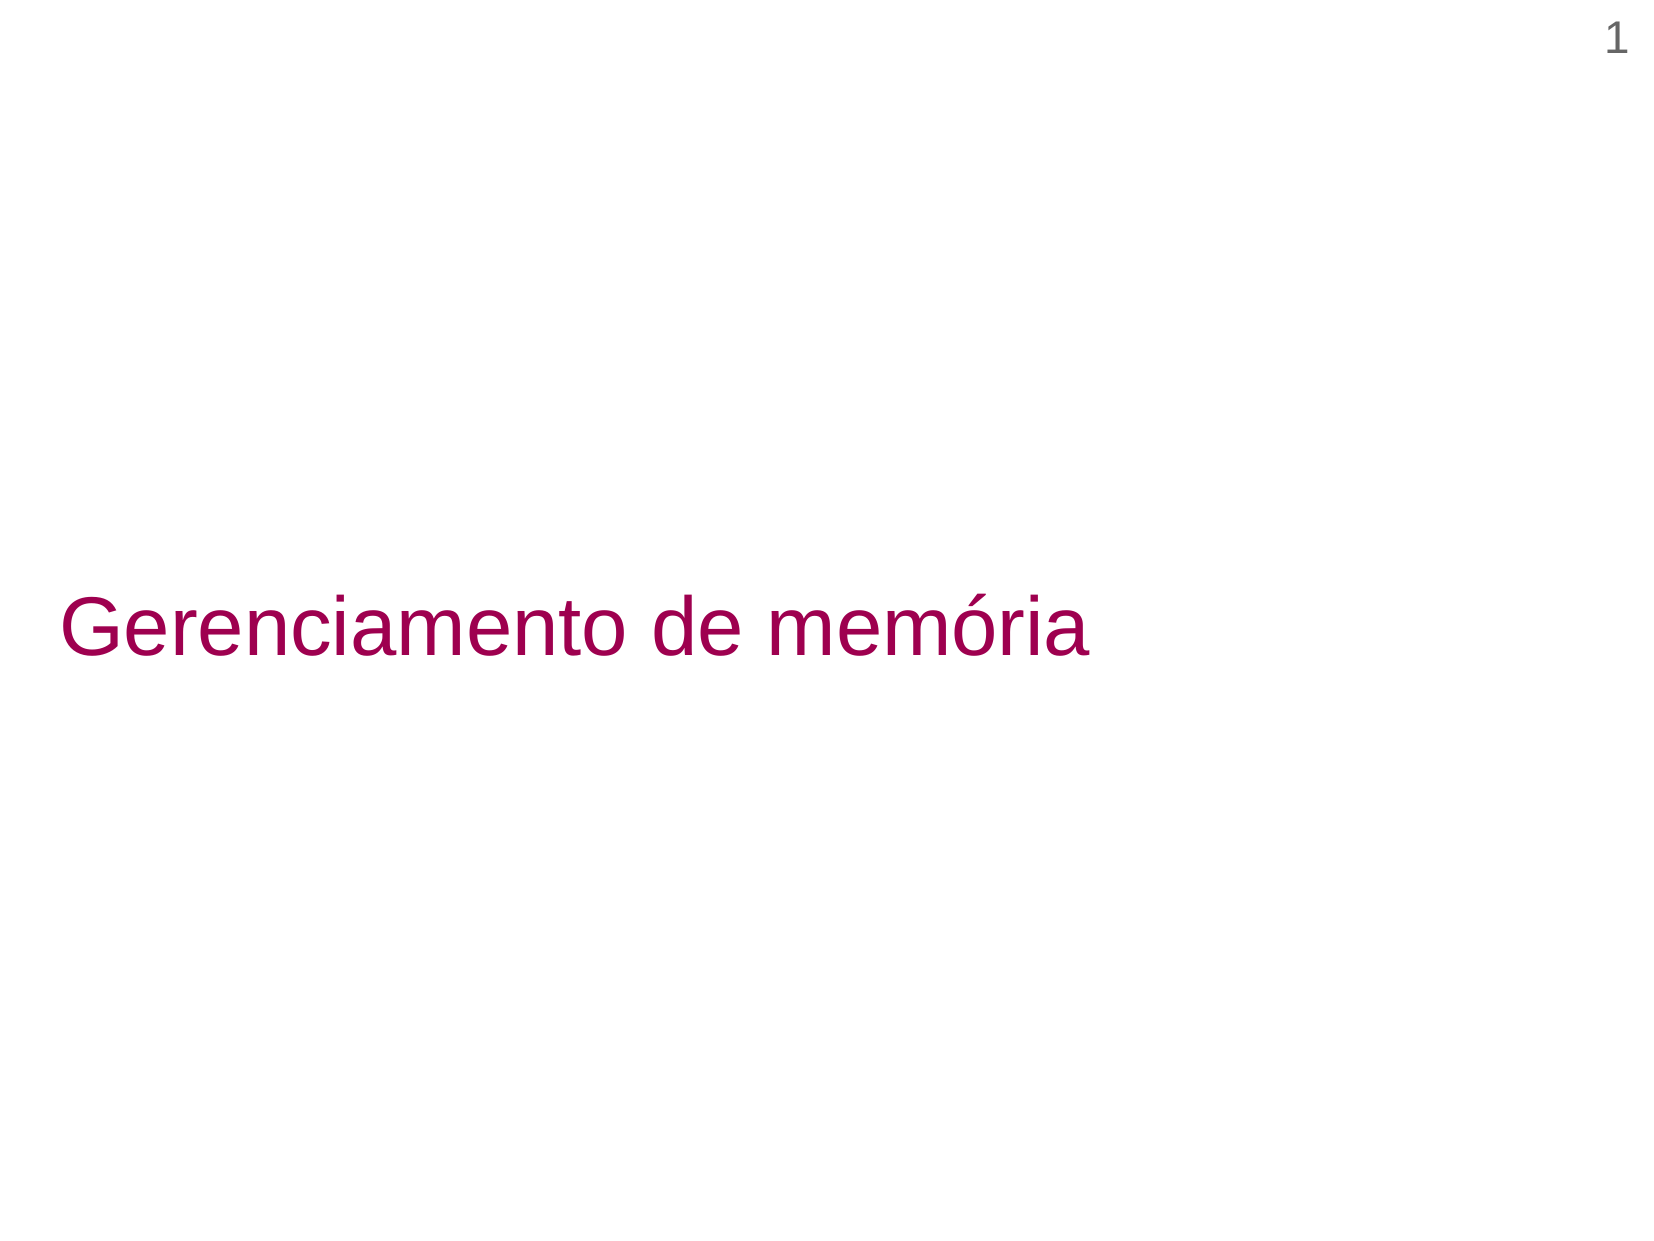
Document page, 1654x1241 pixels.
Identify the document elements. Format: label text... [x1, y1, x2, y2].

title Gerenciamento de memória [59, 29, 1595, 1211]
